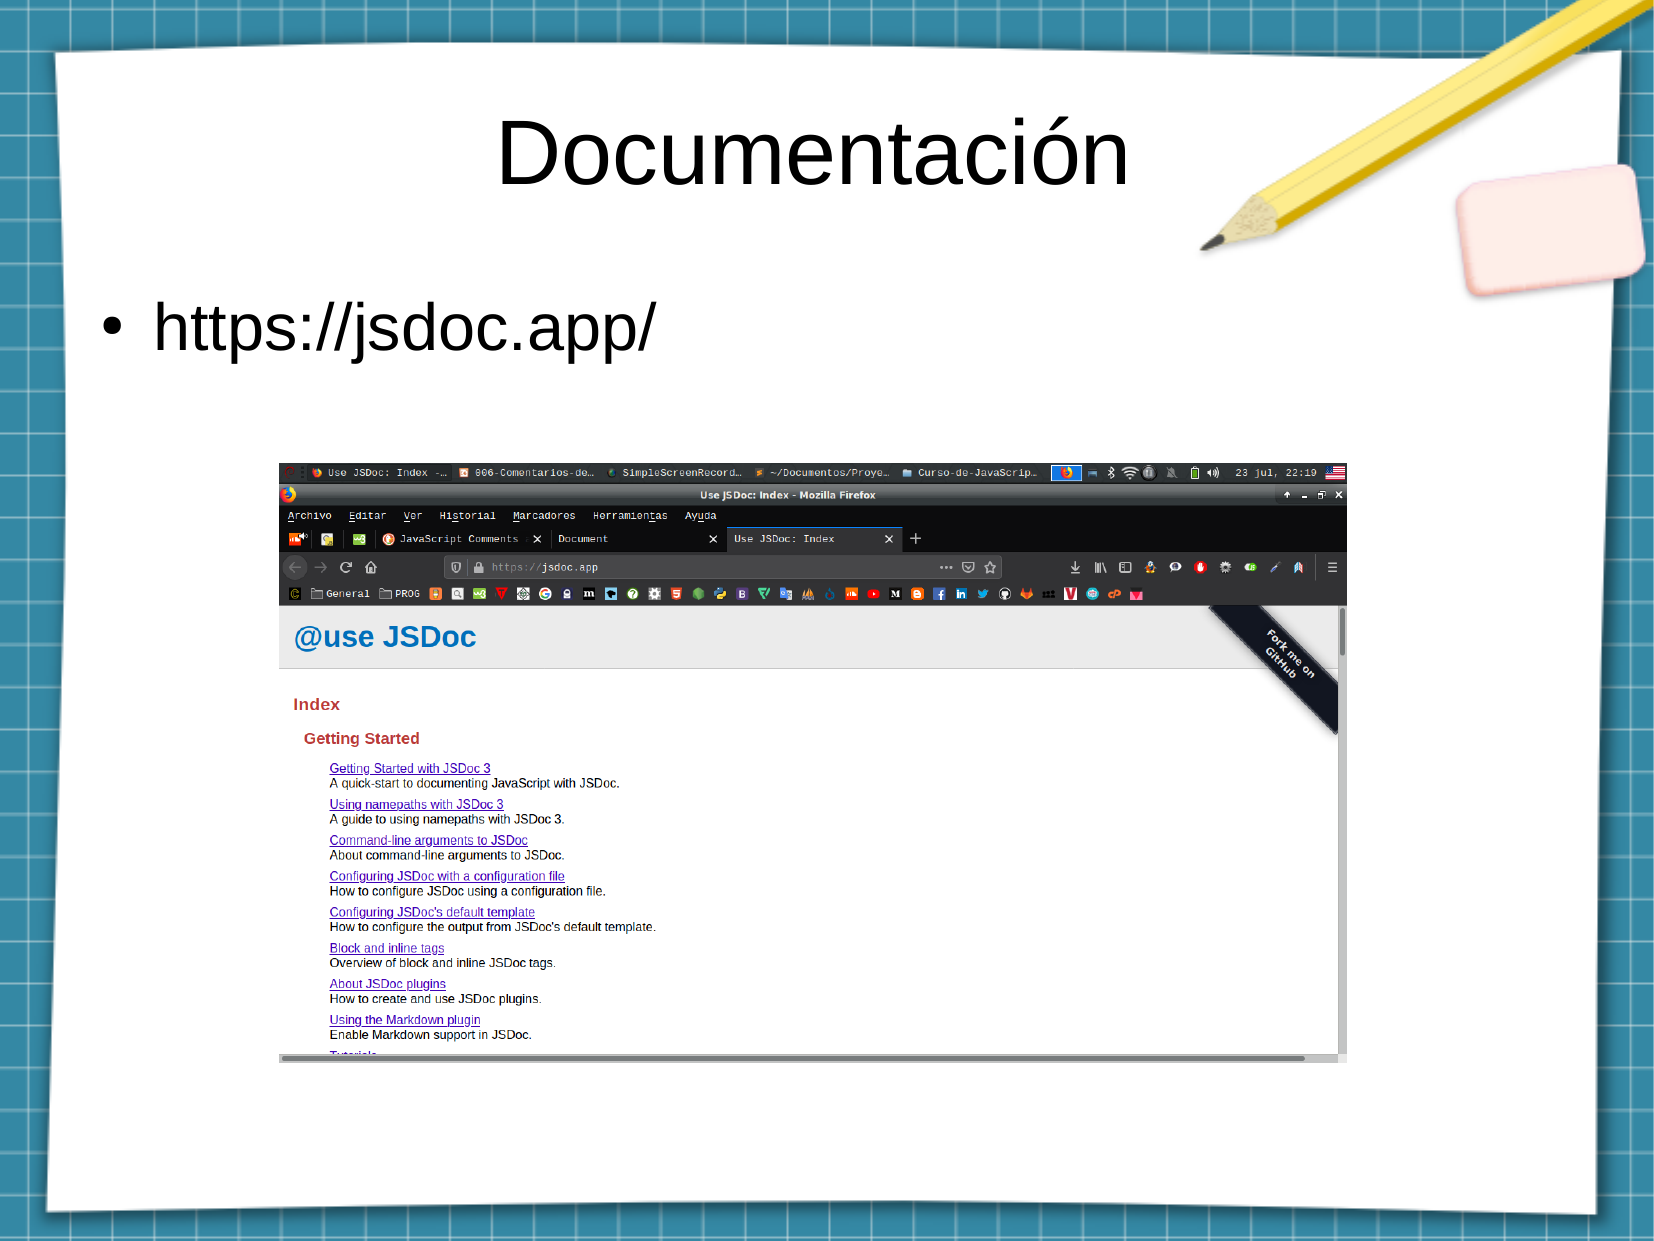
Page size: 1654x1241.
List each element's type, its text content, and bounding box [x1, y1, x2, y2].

title Documentación [82, 49, 1571, 257]
picture [0, 0, 1654, 1241]
list https://jsdoc.app/ [82, 290, 1571, 1010]
